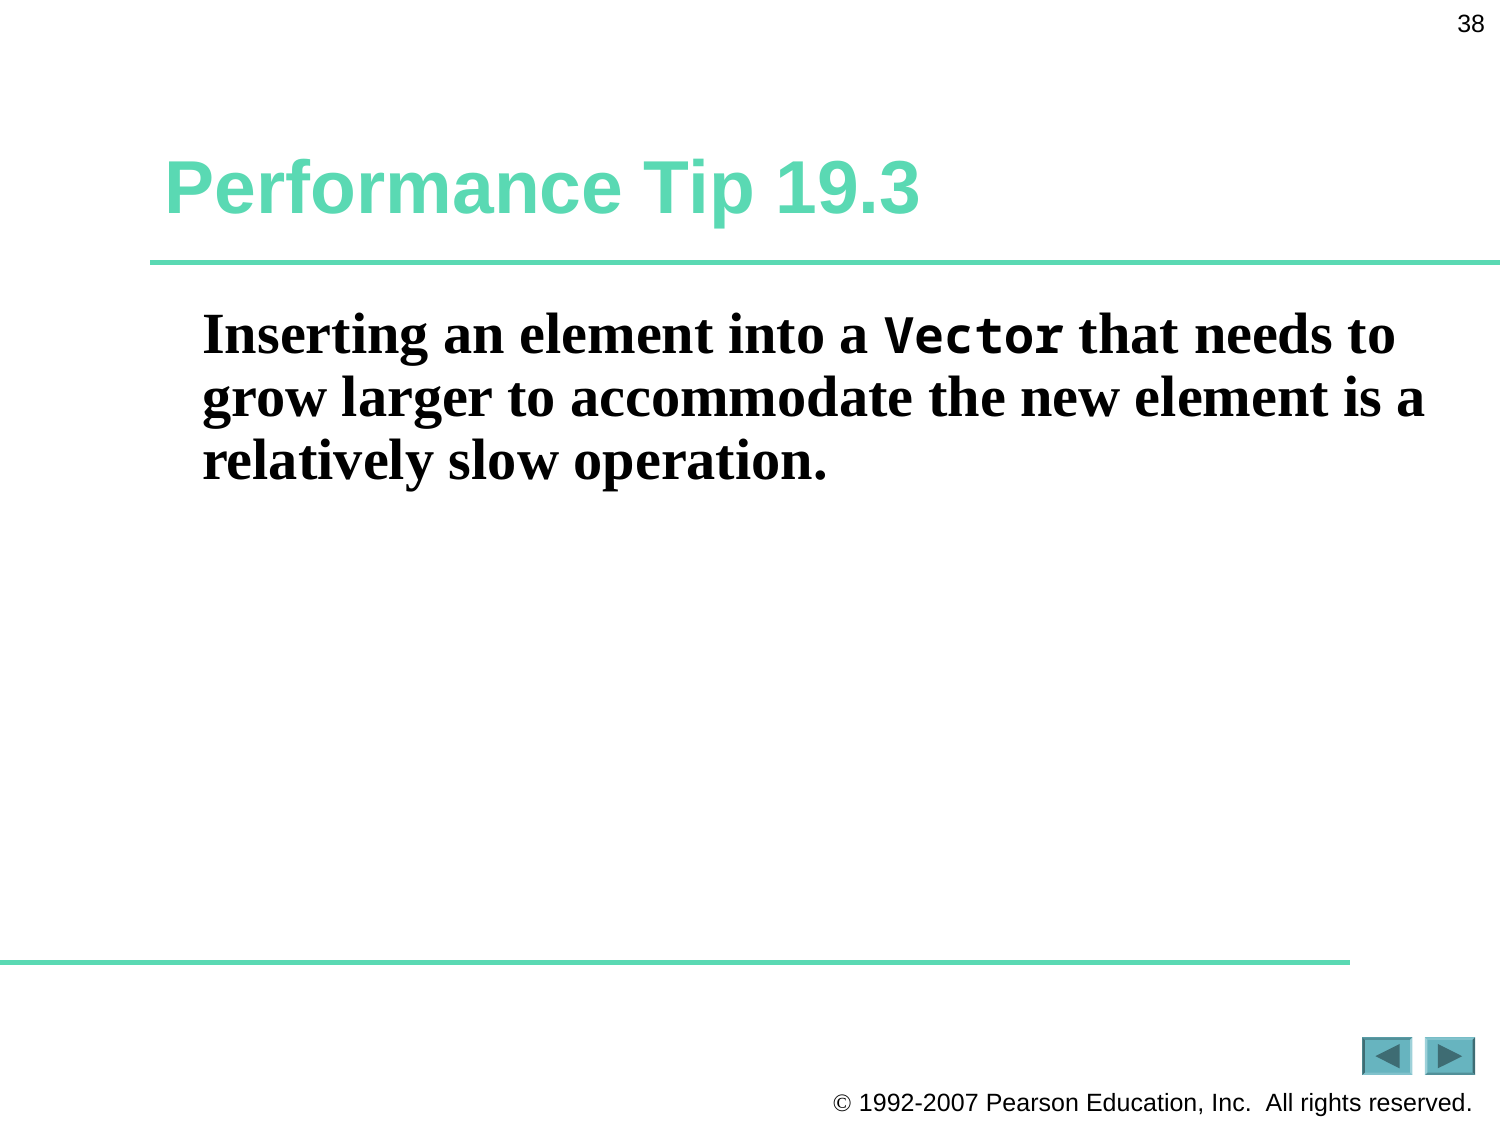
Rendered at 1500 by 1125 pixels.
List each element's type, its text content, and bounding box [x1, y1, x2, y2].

title Performance Tip 19.3 [149, 112, 1425, 263]
text_box <number> [1149, 0, 1500, 79]
list Inserting an element into a Vector that needs to grow larger to accommodate the new element is a relatively slow operation. [187, 295, 1473, 501]
